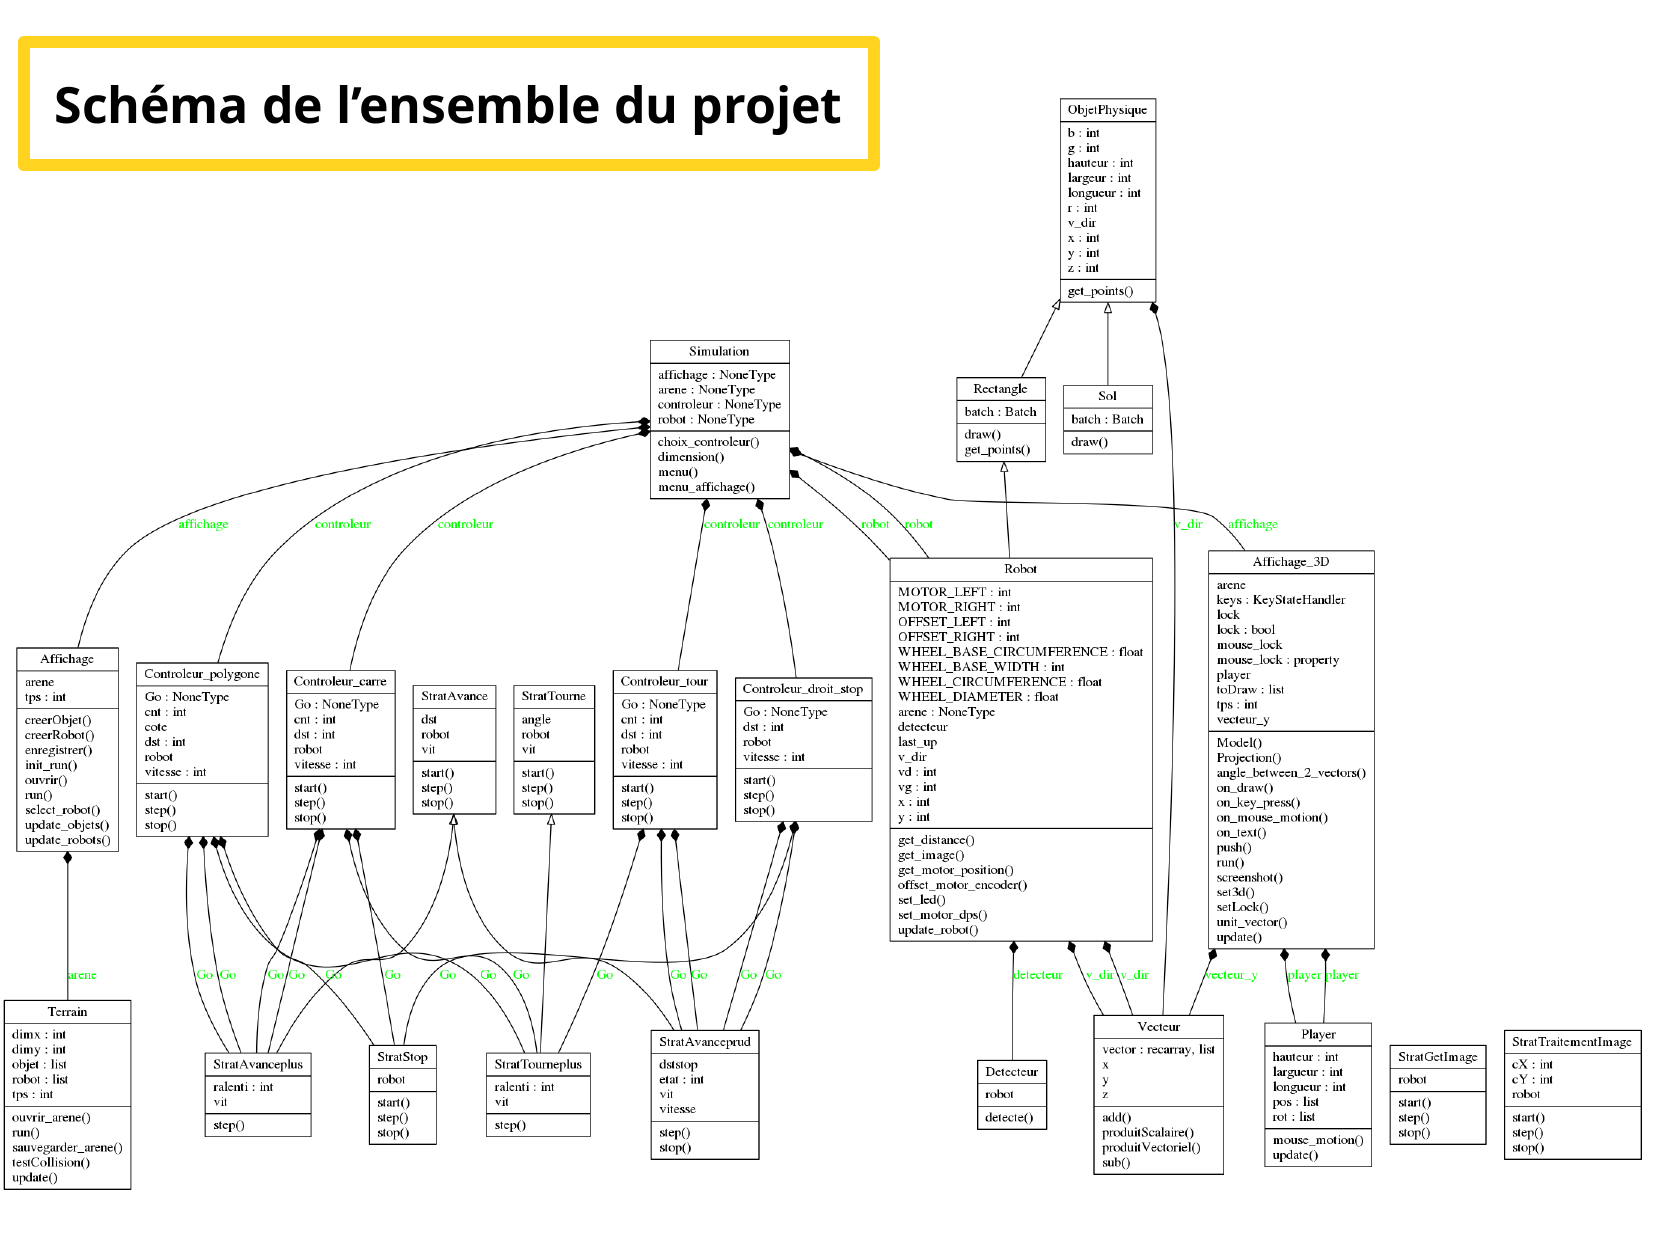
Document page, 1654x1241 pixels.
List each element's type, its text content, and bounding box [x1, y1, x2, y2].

picture [0, 94, 1645, 1193]
title Schéma de l’ensemble du projet [23, 41, 875, 166]
